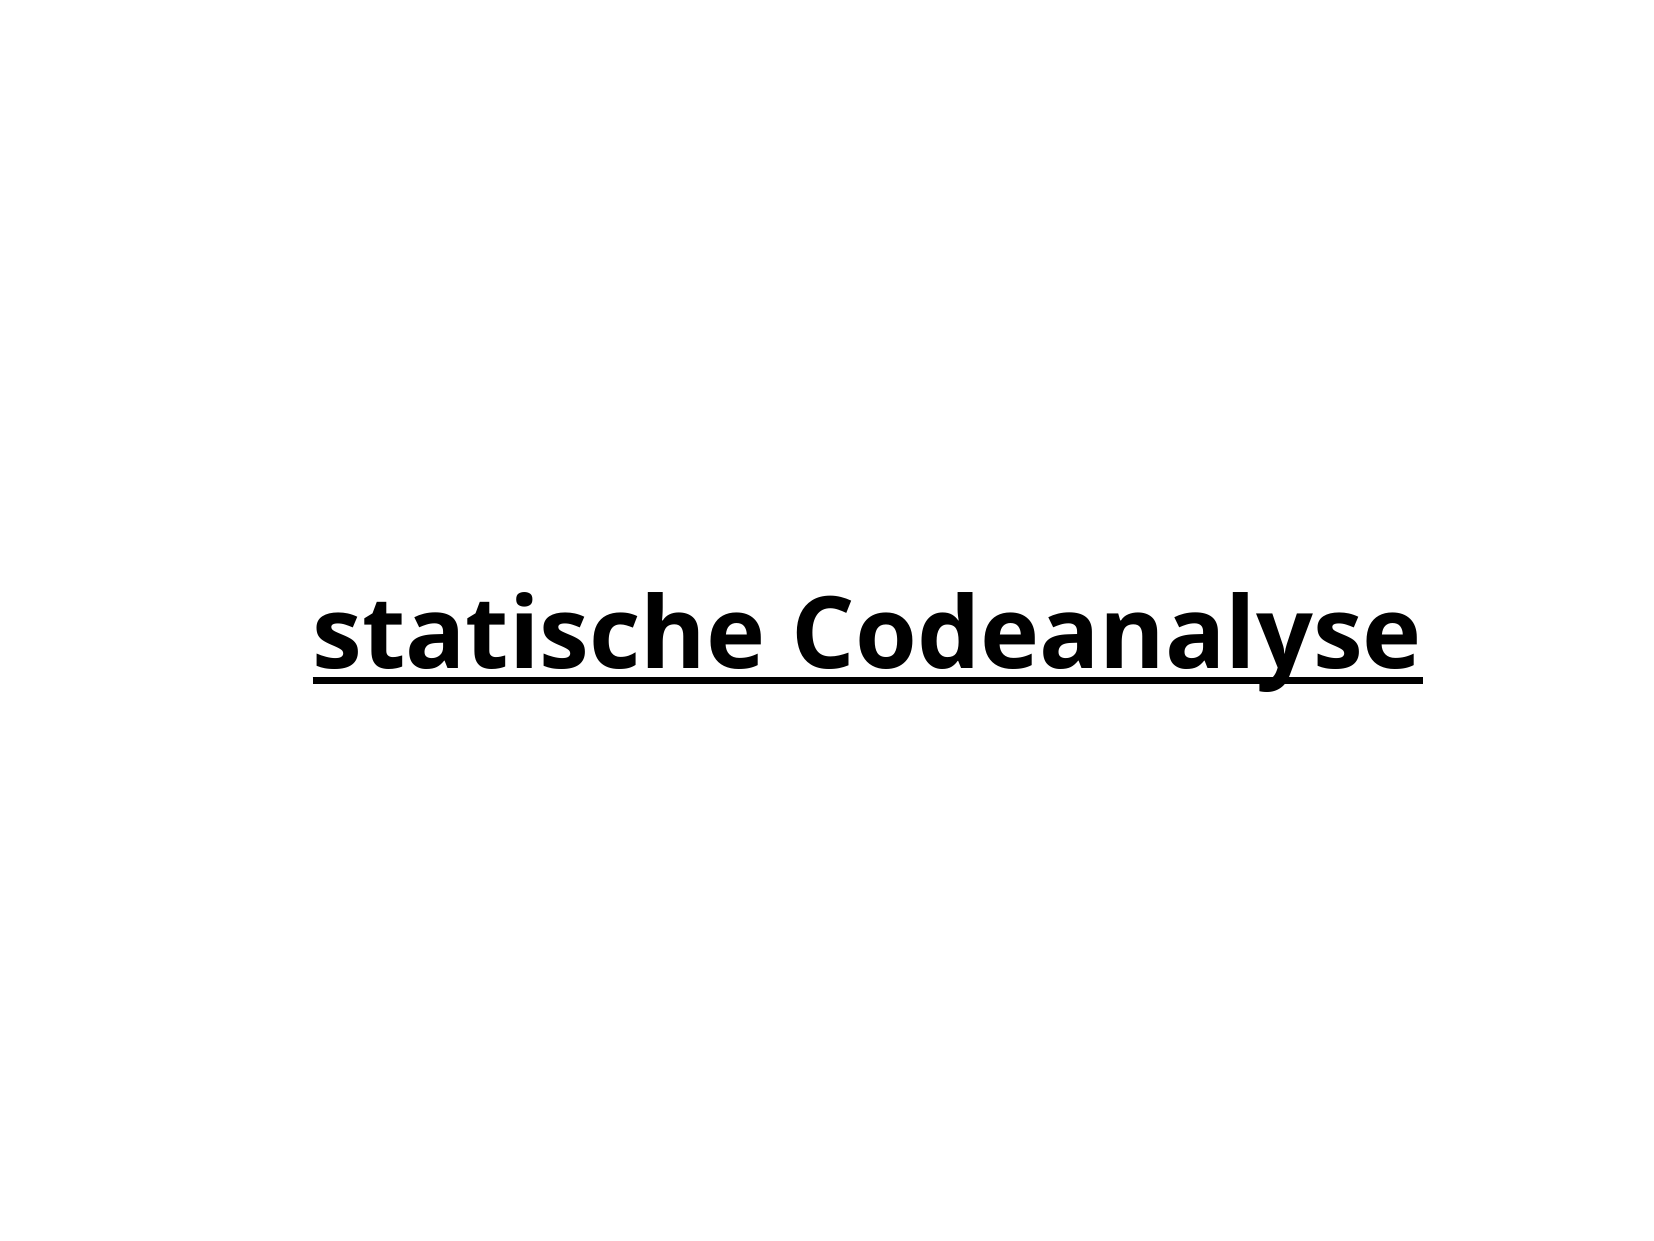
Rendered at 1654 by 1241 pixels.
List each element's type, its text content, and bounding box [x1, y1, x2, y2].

text_box statische Codeanalyse [297, 554, 1356, 686]
